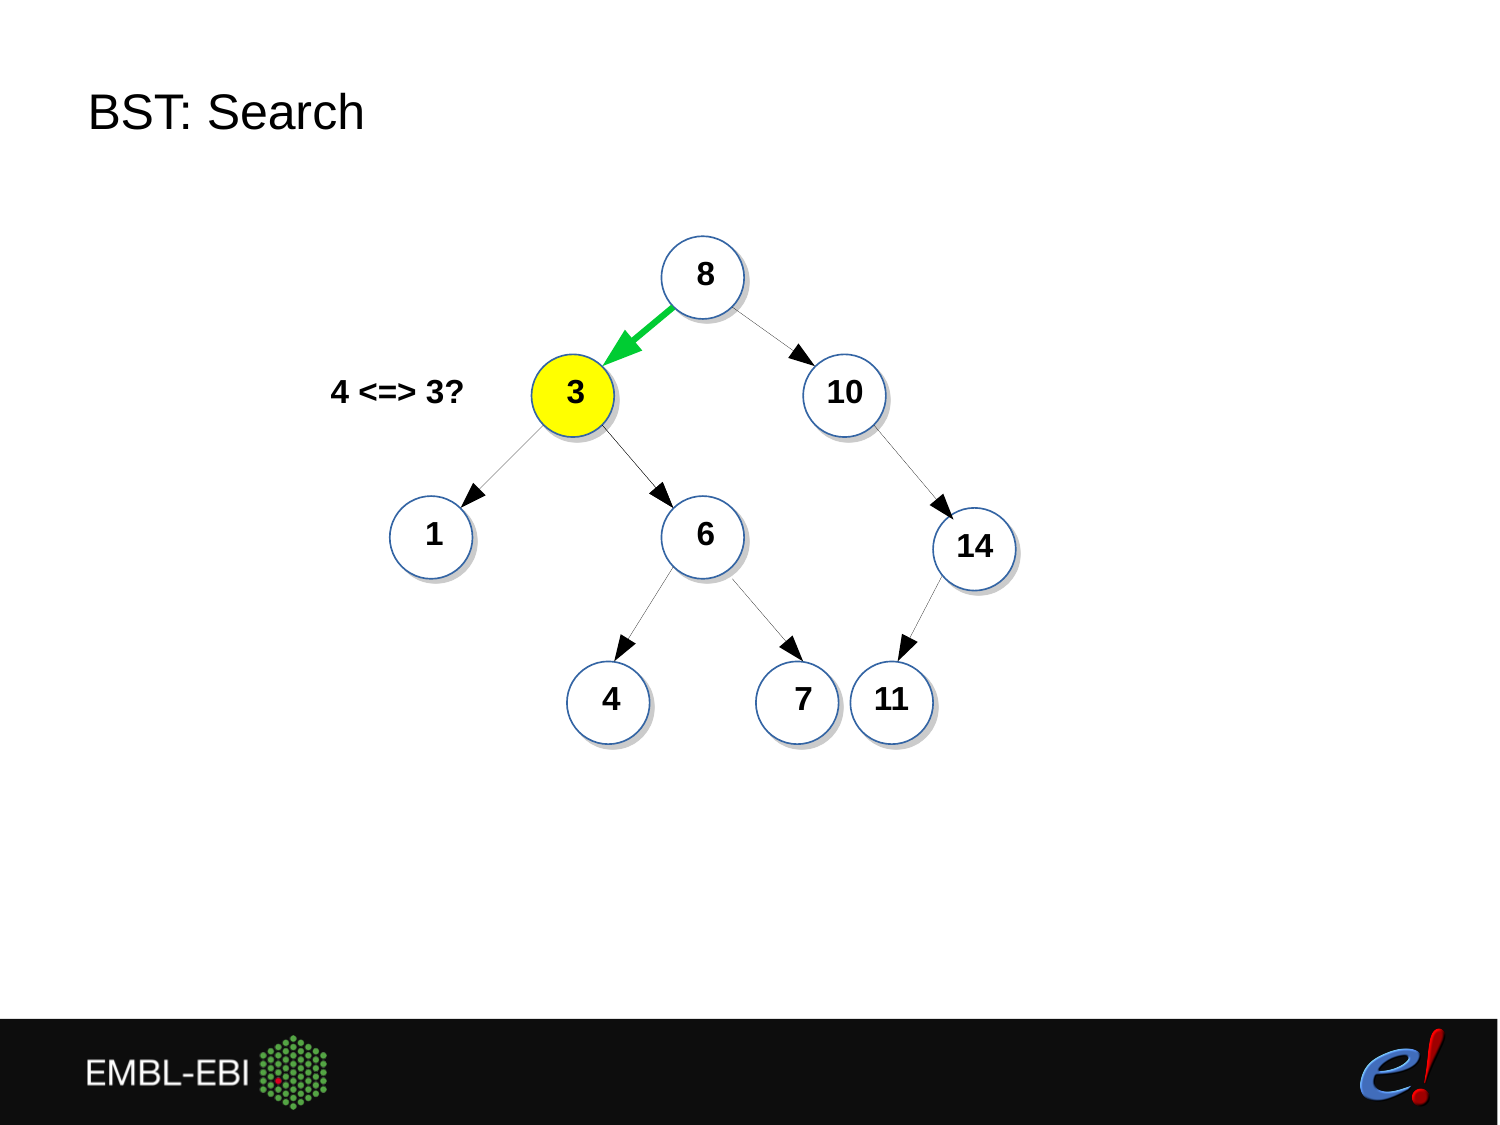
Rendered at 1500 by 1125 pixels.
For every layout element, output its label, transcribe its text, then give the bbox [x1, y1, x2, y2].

text_box [952, 507, 1003, 519]
text_box [566, 661, 650, 745]
text_box [661, 236, 745, 319]
text_box 7 [779, 673, 827, 731]
text_box 11 [859, 673, 934, 726]
text_box 4 <=> 3? [315, 366, 520, 418]
text_box [813, 423, 876, 438]
text_box [933, 524, 941, 574]
picture [1357, 1026, 1448, 1112]
title BST: Search [87, 50, 1425, 175]
text_box [661, 496, 745, 579]
text_box [531, 354, 615, 438]
text_box 10 [811, 366, 898, 423]
text_box [943, 577, 1006, 591]
text_box 1 [410, 507, 461, 565]
text_box 4 [587, 673, 638, 731]
text_box 3 [551, 366, 603, 423]
text_box [803, 371, 811, 420]
text_box 8 [681, 248, 733, 305]
text_box [850, 677, 926, 745]
text_box [815, 354, 874, 366]
text_box [389, 496, 473, 579]
text_box [755, 661, 839, 745]
picture [87, 1035, 327, 1110]
text_box 6 [681, 507, 733, 565]
text_box 14 [941, 519, 1028, 577]
text_box [863, 661, 921, 673]
